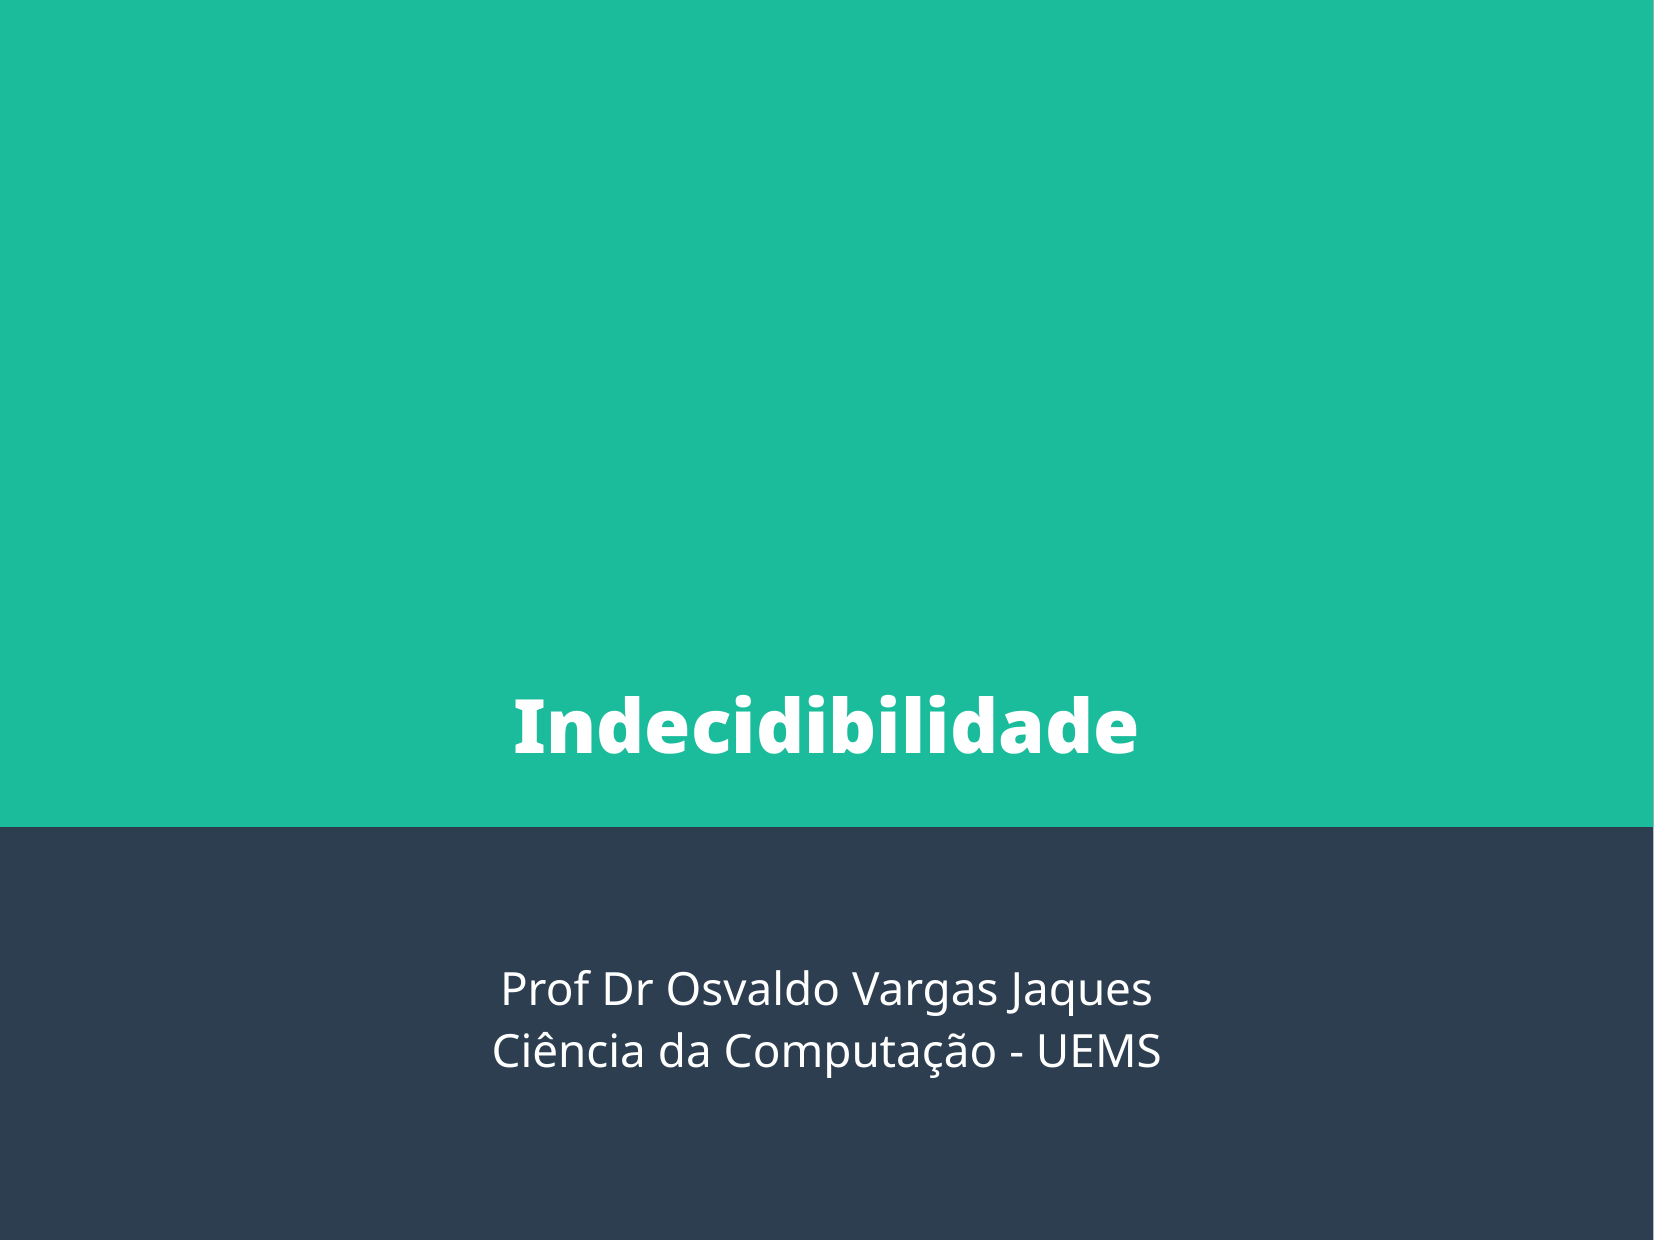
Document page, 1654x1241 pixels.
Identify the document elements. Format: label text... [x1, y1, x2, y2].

title Indecidibilidade [59, 620, 1595, 778]
subtitle Prof Dr Osvaldo Vargas Jaques Ciência da Computação - UEMS [59, 856, 1595, 1182]
